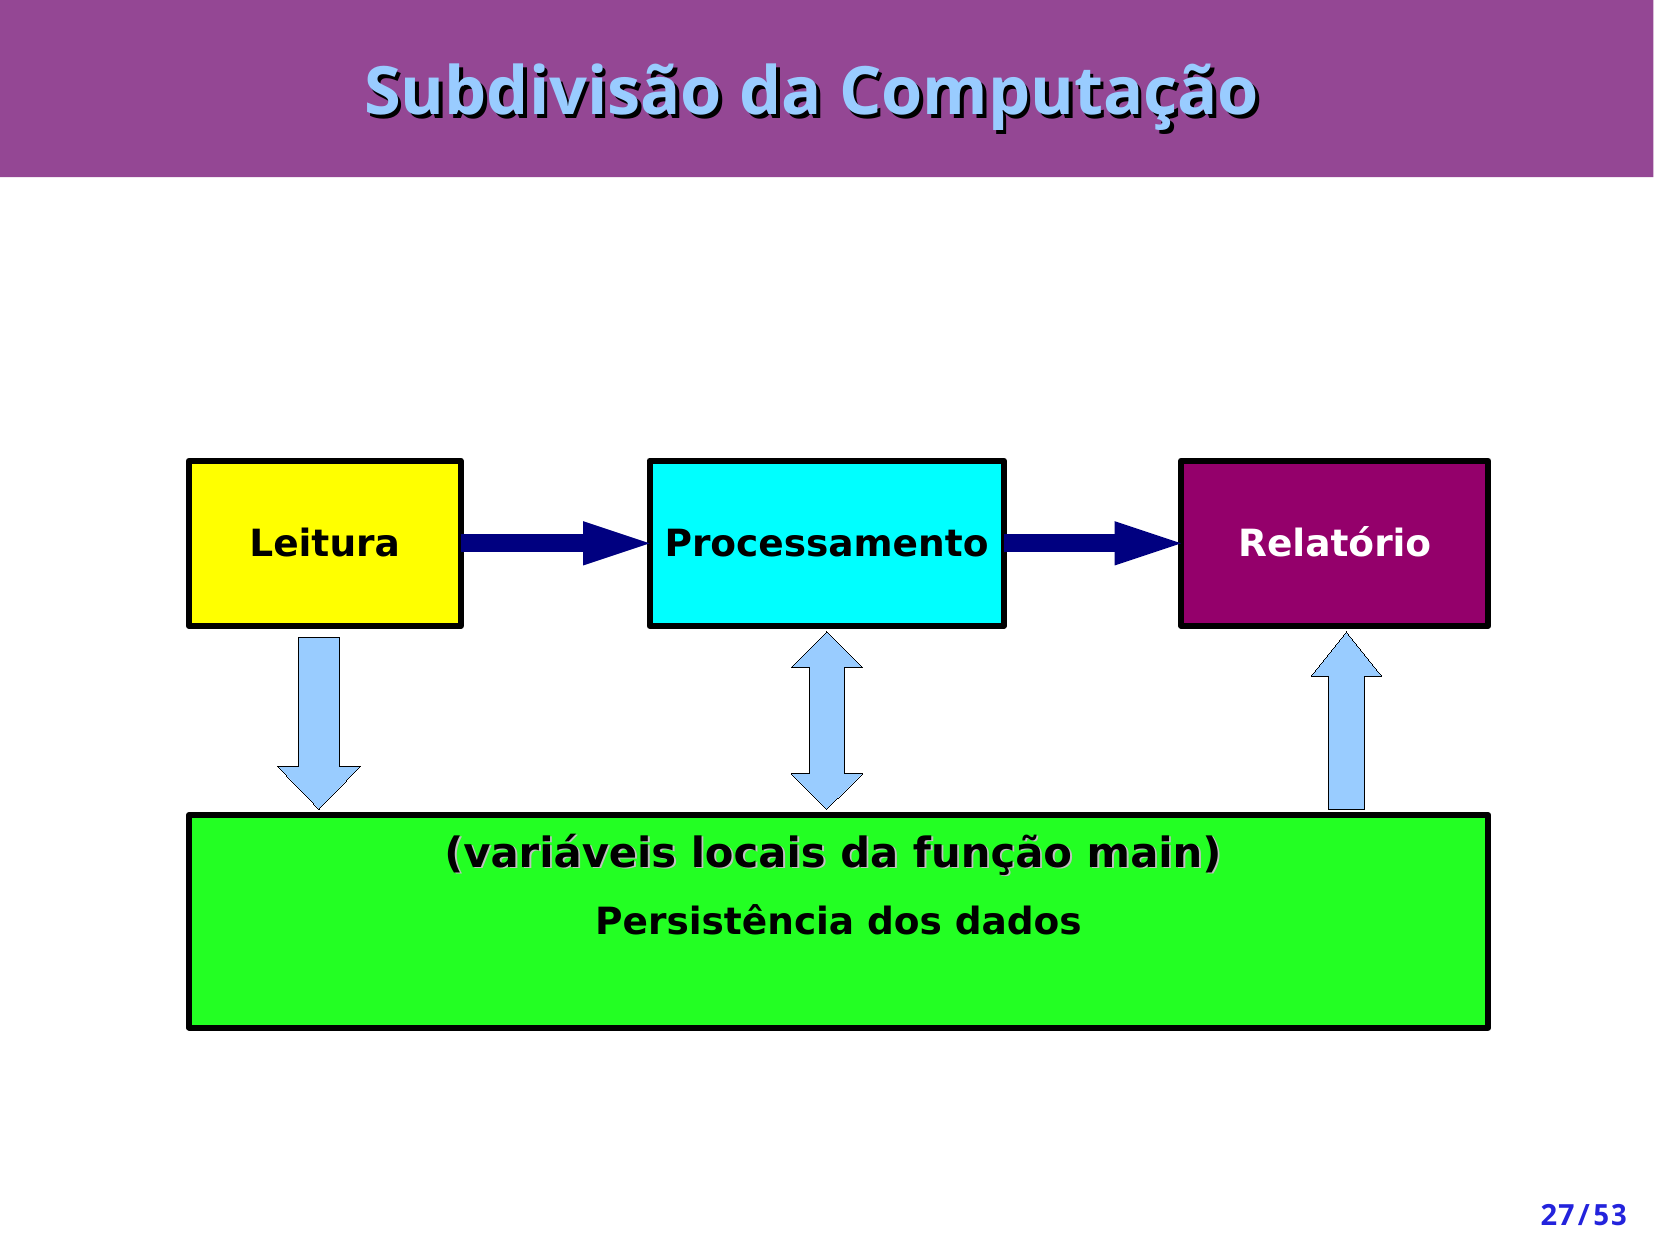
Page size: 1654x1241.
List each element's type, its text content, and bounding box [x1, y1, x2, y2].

text_box Leitura [188, 460, 461, 626]
title Subdivisão da Computação [0, 0, 1654, 178]
text_box Relatório [1181, 460, 1489, 626]
text_box [277, 637, 361, 810]
text_box Persistência dos dados [188, 814, 1489, 1028]
text_box [791, 631, 863, 810]
text_box Processamento [649, 460, 1004, 626]
text_box (variáveis locais da função main) [416, 820, 1237, 885]
text_box [1311, 631, 1382, 810]
